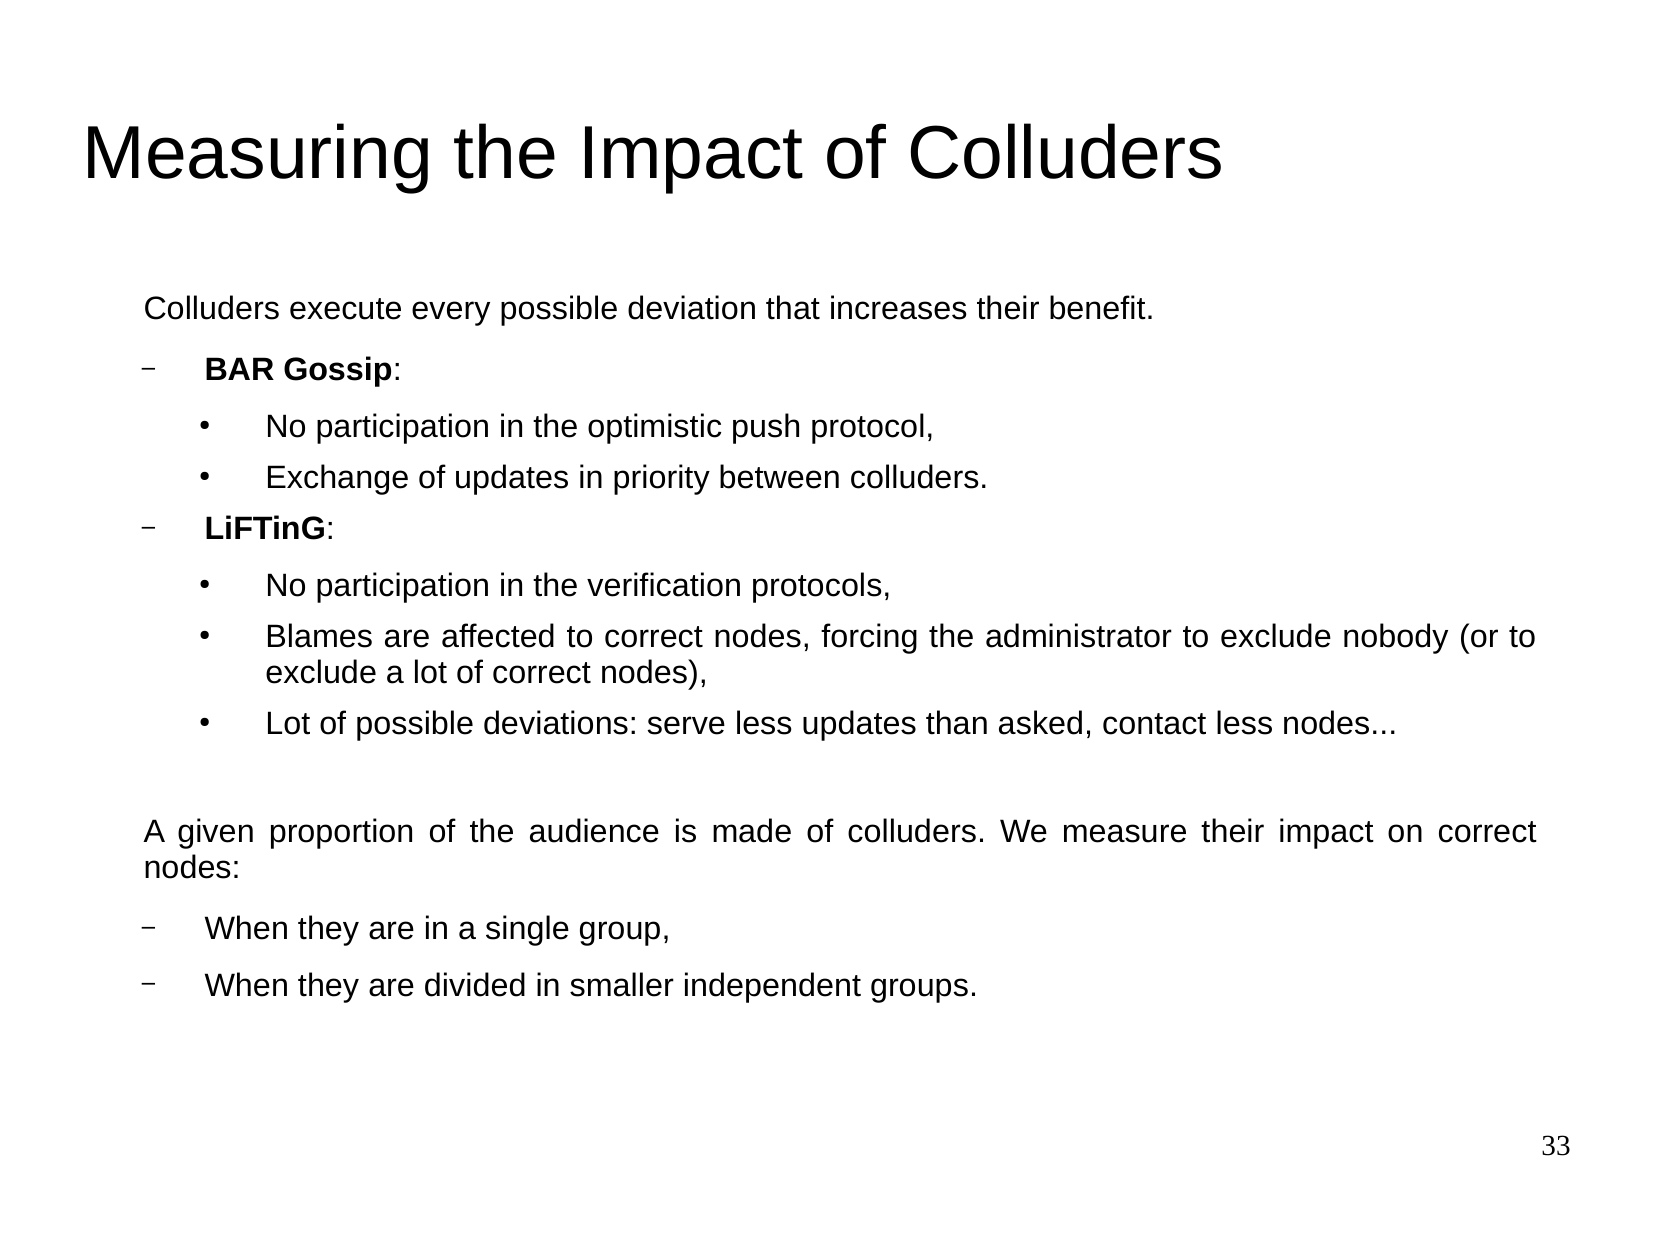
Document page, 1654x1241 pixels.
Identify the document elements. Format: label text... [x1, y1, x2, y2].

list Colluders execute every possible deviation that increases their benefit. BAR Gossip: No participation in the optimistic push protocol, Exchange of updates in priority between colluders. LiFTinG: No participation in the verification protocols, Blames are affected to correct nodes, forcing the administrator to exclude nobody (or to exclude a lot of correct nodes), Lot of possible deviations: serve less updates than asked, contact less nodes... A given proportion of the audience is made of colluders. We measure their impact on correct nodes: When they are in a single group, When they are divided in smaller independent groups. [82, 290, 1538, 1010]
title Measuring the Impact of Colluders [82, 49, 1571, 257]
